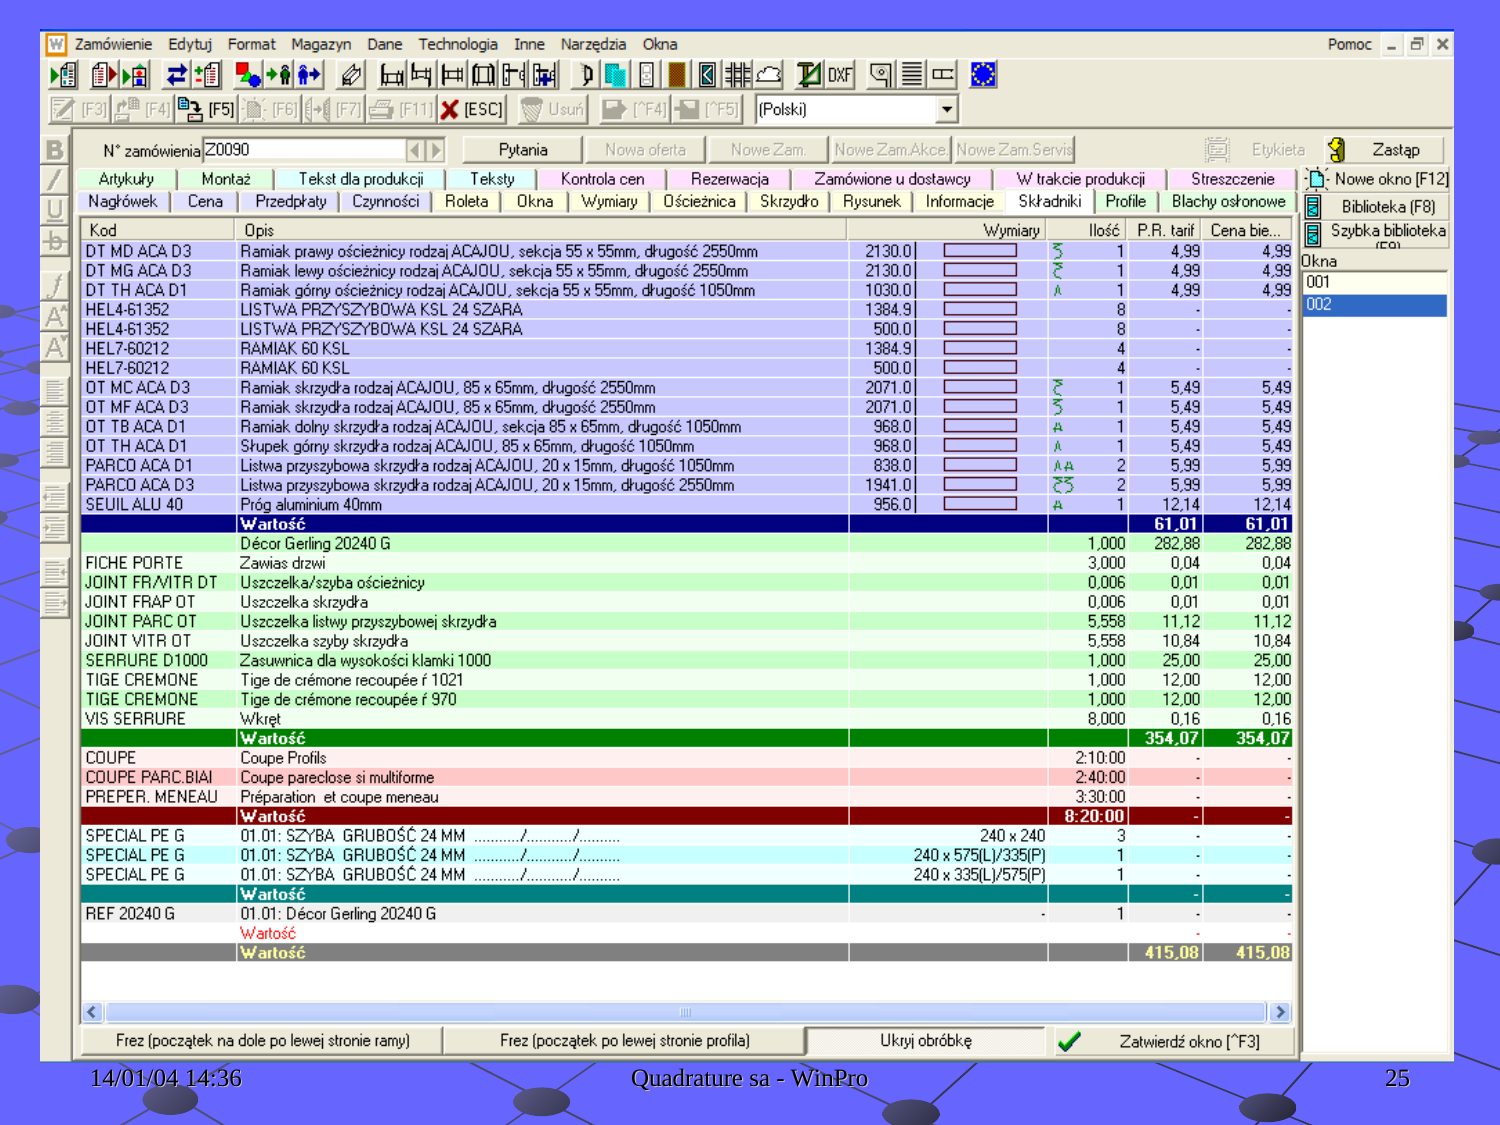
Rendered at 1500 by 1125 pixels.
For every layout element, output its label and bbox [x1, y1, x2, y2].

picture [40, 29, 1454, 1063]
